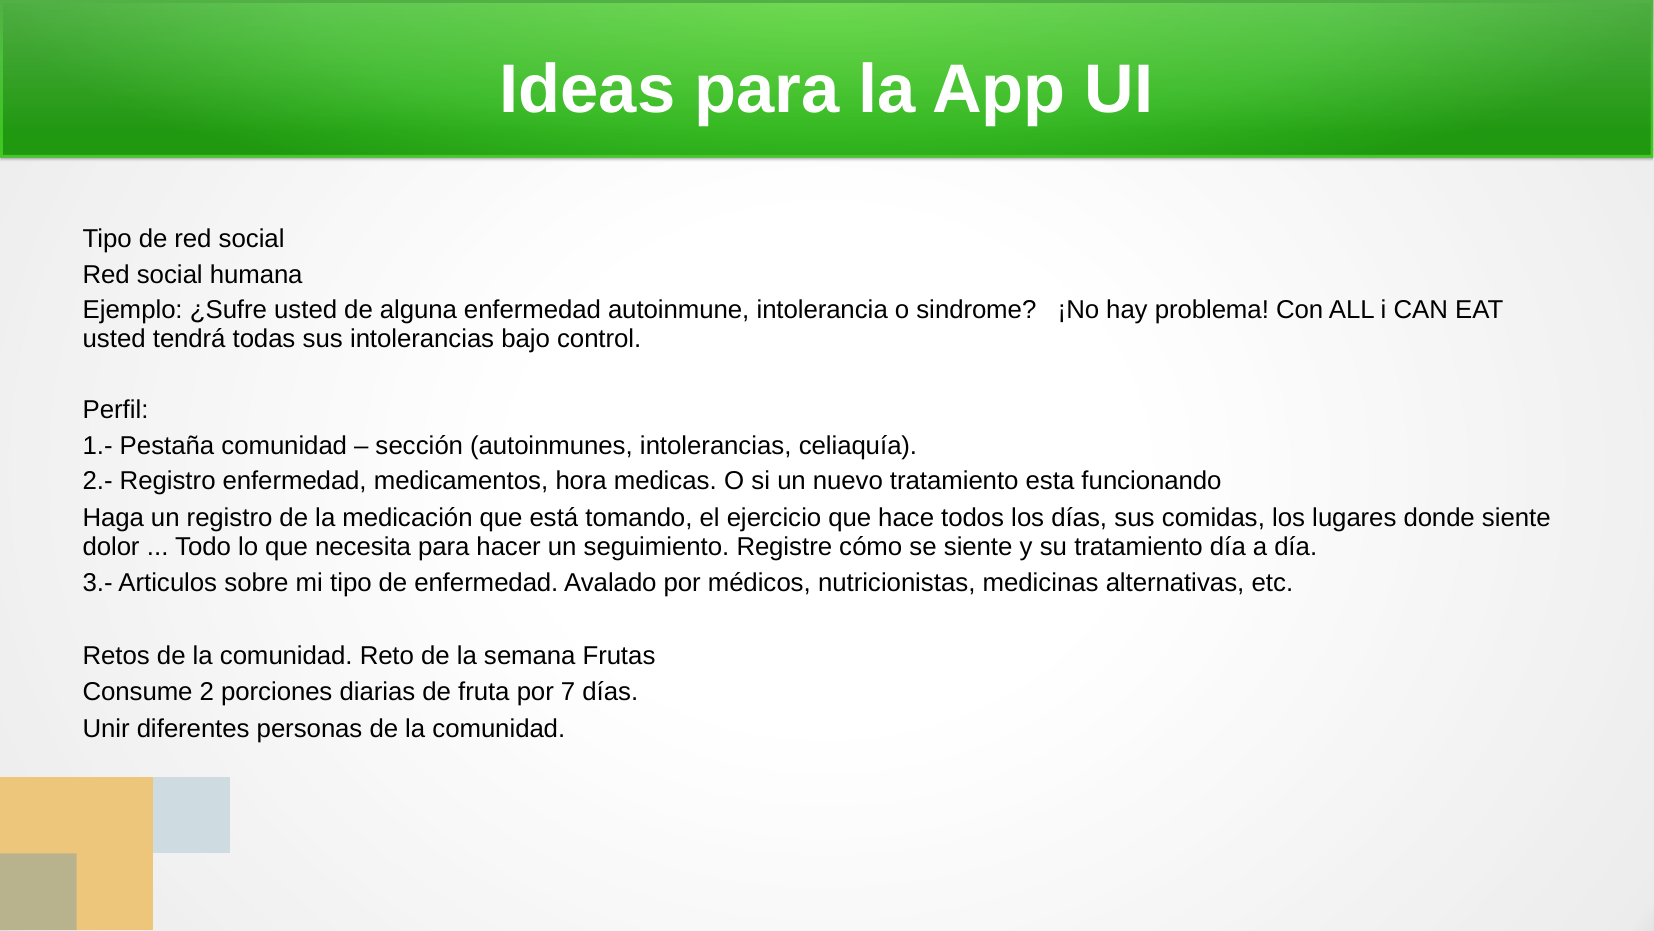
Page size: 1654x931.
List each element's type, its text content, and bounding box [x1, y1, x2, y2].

list Tipo de red social Red social humana Ejemplo: ¿Sufre usted de alguna enfermedad autoinmune, intolerancia o sindrome? ¡No hay problema! Con ALL i CAN EAT usted tendrá todas sus intolerancias bajo control. Perfil: 1.- Pestaña comunidad – sección (autoinmunes, intolerancias, celiaquía). 2.- Registro enfermedad, medicamentos, hora medicas. O si un nuevo tratamiento esta funcionando Haga un registro de la medicación que está tomando, el ejercicio que hace todos los días, sus comidas, los lugares donde siente dolor ... Todo lo que necesita para hacer un seguimiento. Registre cómo se siente y su tratamiento día a día. 3.- Articulos sobre mi tipo de enfermedad. Avalado por médicos, nutricionistas, medicinas alternativas, etc. Retos de la comunidad. Reto de la semana Frutas Consume 2 porciones diarias de fruta por 7 días. Unir diferentes personas de la comunidad. [82, 224, 1571, 764]
text_box [0, 777, 230, 930]
title Ideas para la App UI [82, 35, 1571, 142]
